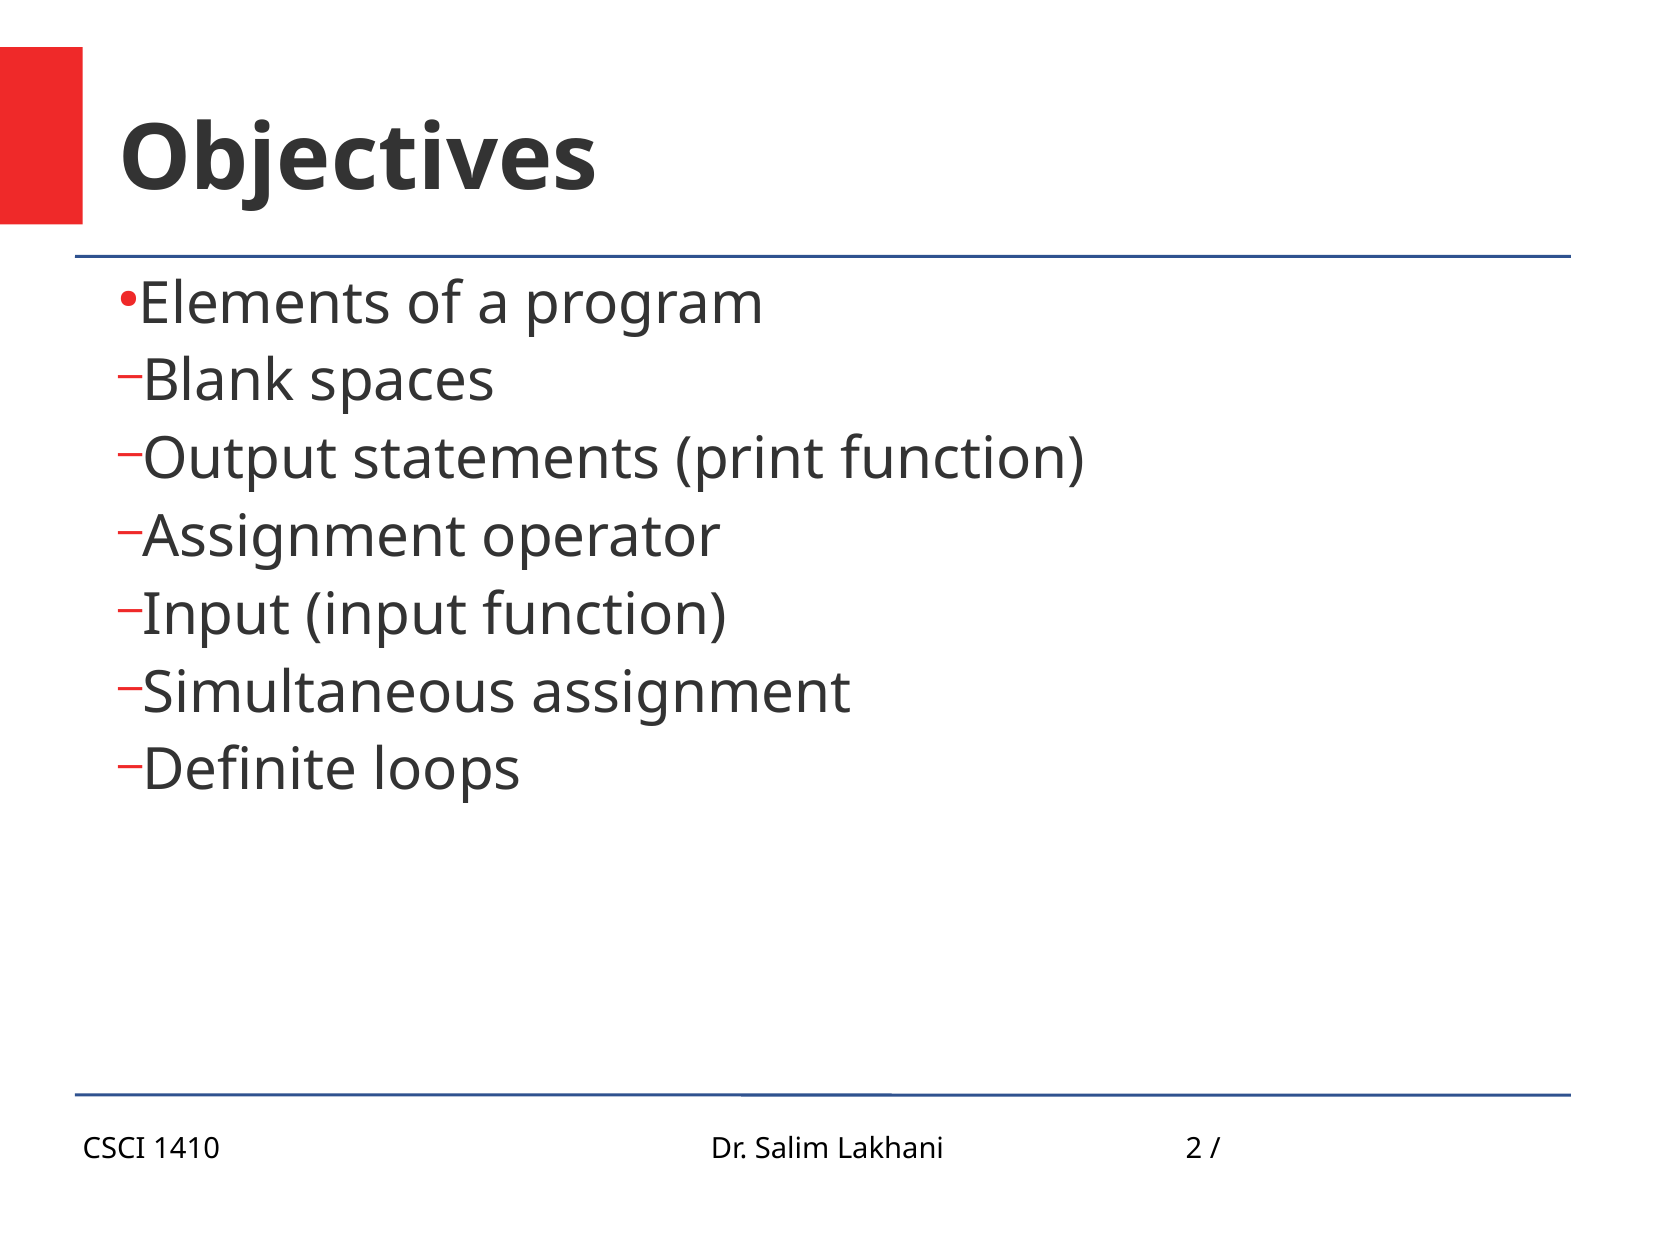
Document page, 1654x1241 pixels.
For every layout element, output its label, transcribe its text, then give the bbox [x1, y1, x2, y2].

text_box Dr. Salim Lakhani [565, 1129, 1090, 1216]
text_box / [1185, 1129, 1571, 1216]
text_box CSCI 1410 [82, 1129, 468, 1216]
title Objectives [118, 49, 1571, 257]
list Elements of a program Blank spaces Output statements (print function) Assignment operator Input (input function) Simultaneous assignment Definite loops [118, 265, 1536, 1081]
